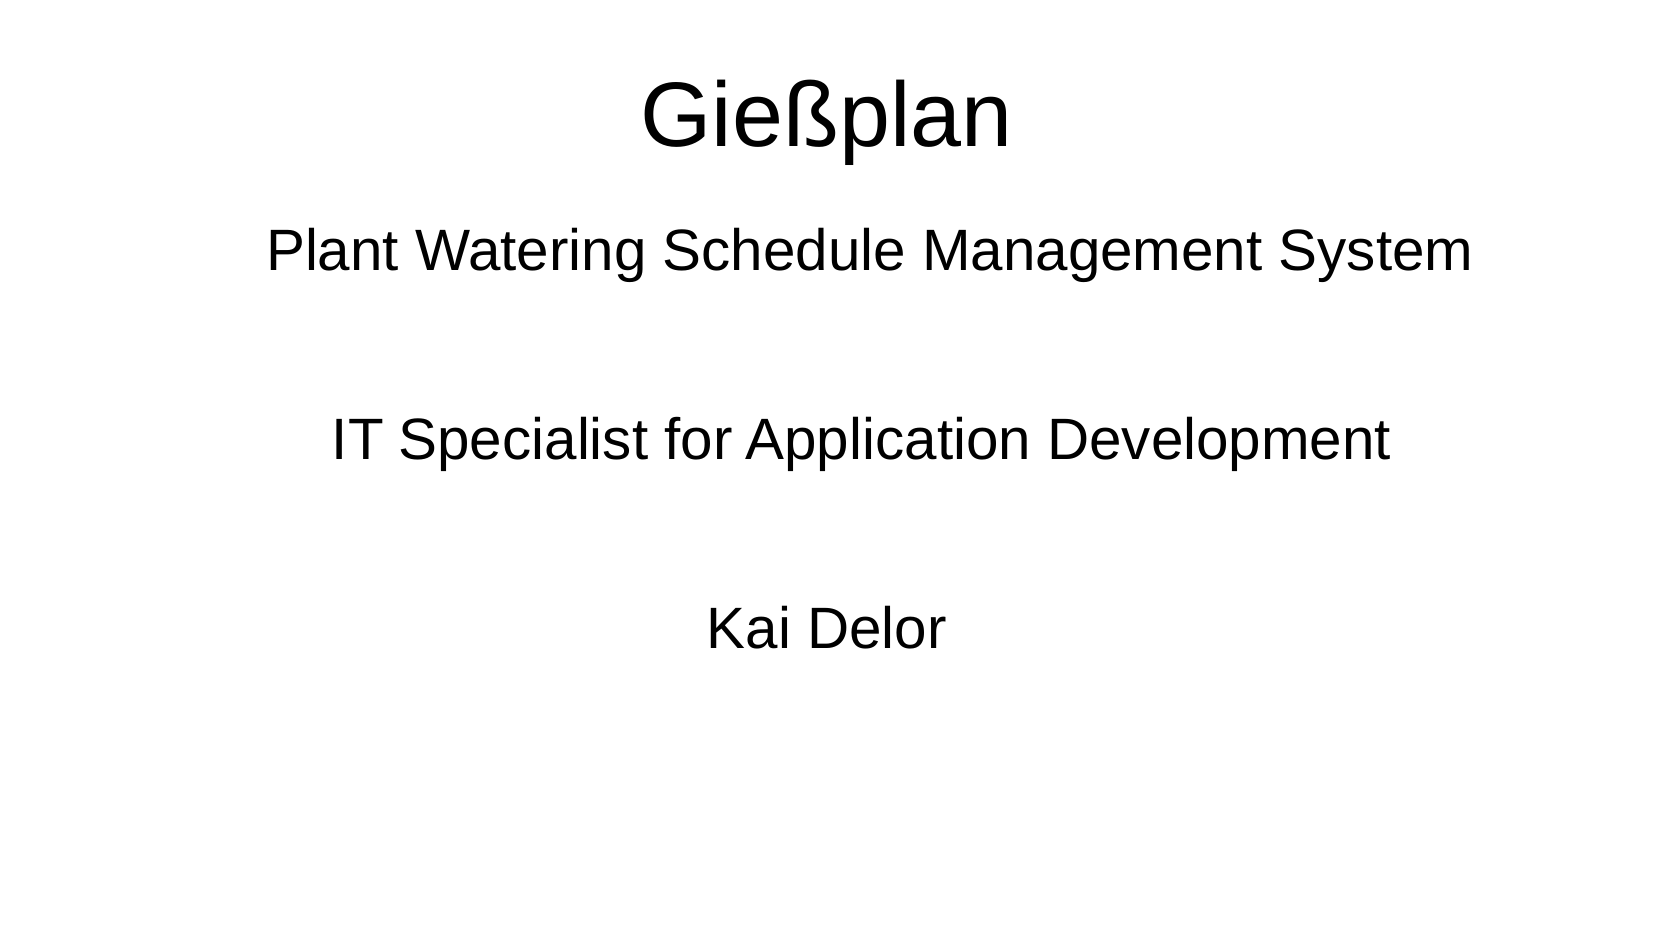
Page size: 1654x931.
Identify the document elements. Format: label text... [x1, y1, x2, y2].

title Gießplan [82, 37, 1571, 193]
list Plant Watering Schedule Management System IT Specialist for Application Development Kai Delor [82, 217, 1571, 758]
